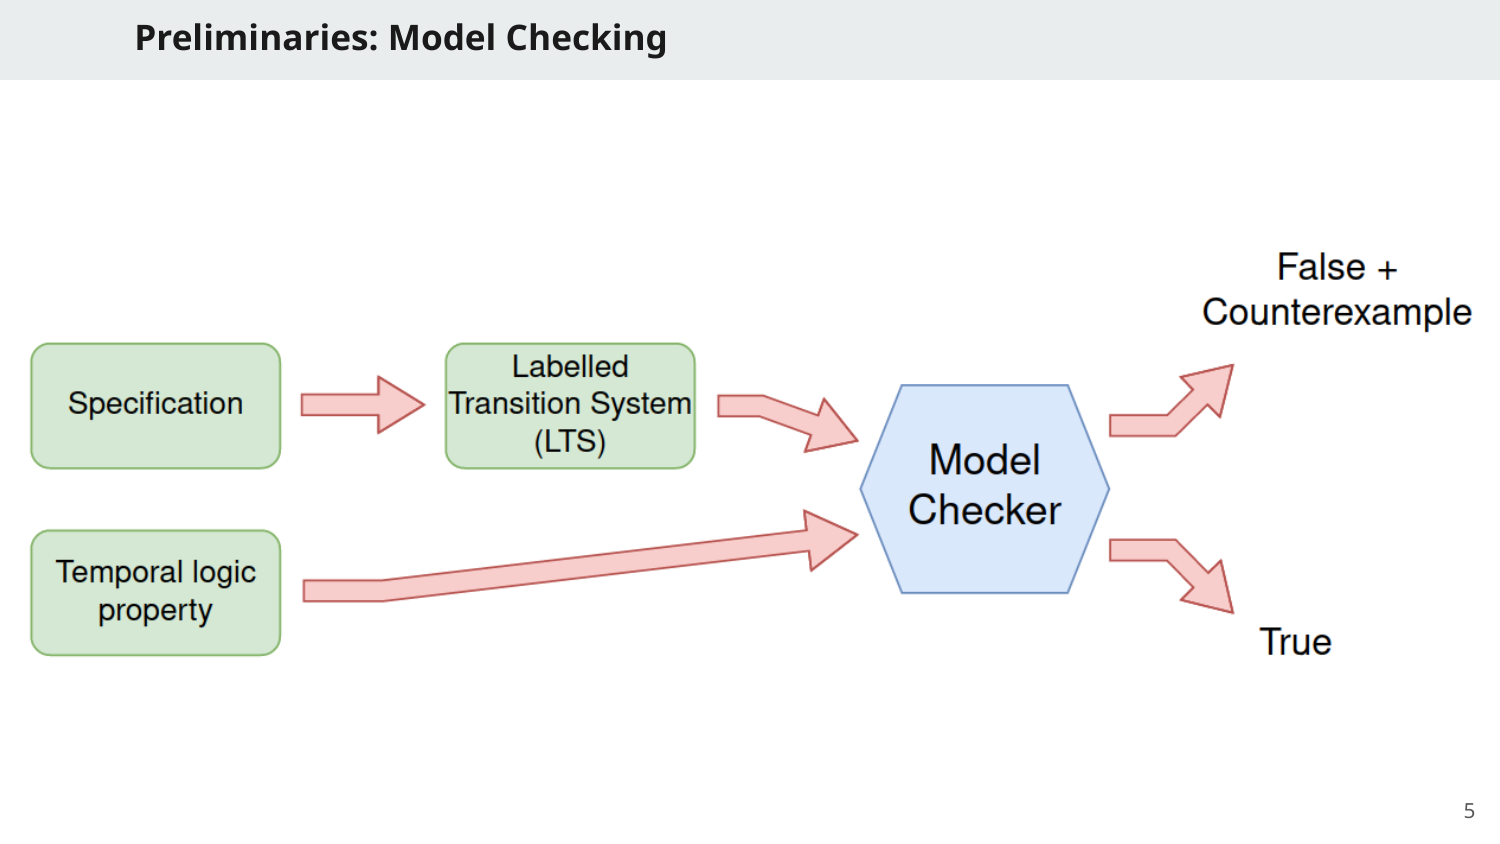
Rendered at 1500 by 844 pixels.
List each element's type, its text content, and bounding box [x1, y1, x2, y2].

picture [24, 243, 1475, 662]
title Preliminaries: Model Checking [119, 0, 1381, 73]
slide_number <numéro> [1400, 779, 1491, 844]
